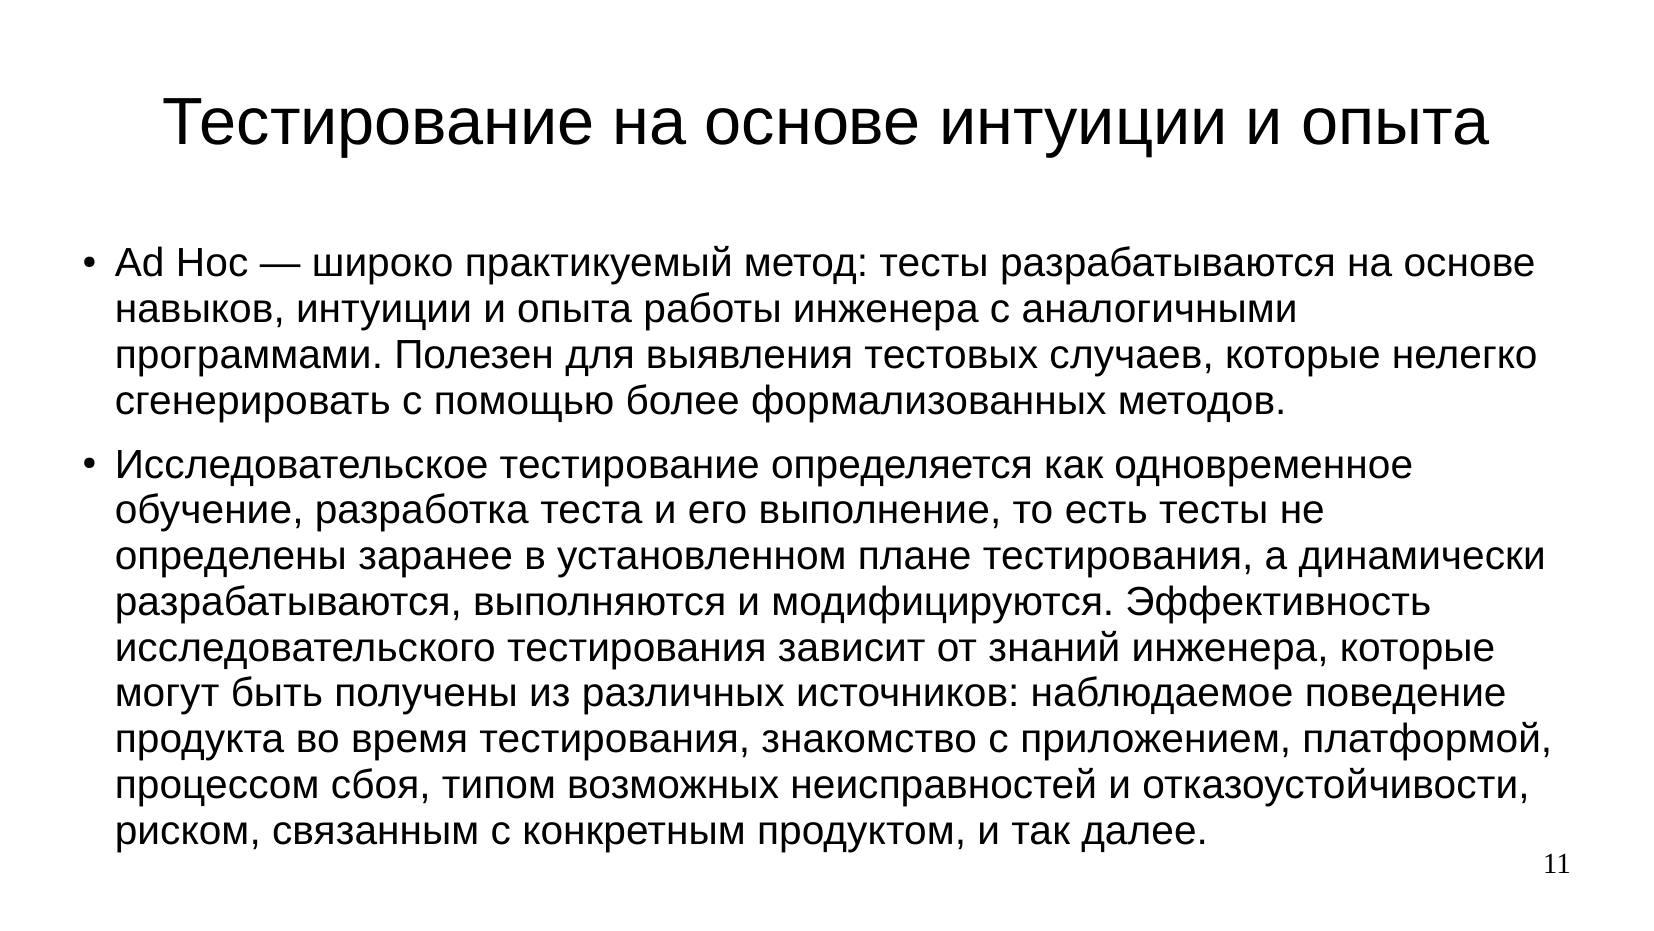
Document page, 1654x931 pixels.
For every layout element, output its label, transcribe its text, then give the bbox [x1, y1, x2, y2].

list Ad Hoc — широко практикуемый метод: тесты разрабатываются на основе навыков, интуиции и опыта работы инженера с аналогичными программами. Полезен для выявления тестовых случаев, которые нелегко сгенерировать с помощью более формализованных методов. Исследовательское тестирование определяется как одновременное обучение, разработка теста и его выполнение, то есть тесты не определены заранее в установленном плане тестирования, а динамически разрабатываются, выполняются и модифицируются. Эффективность исследовательского тестирования зависит от знаний инженера, которые могут быть получены из различных источников: наблюдаемое поведение продукта во время тестирования, знакомство с приложением, платформой, процессом сбоя, типом возможных неисправностей и отказоустойчивости, риском, связанным с конкретным продуктом, и так далее. [71, 239, 1560, 886]
title Тестирование на основе интуиции и опыта [82, 66, 1571, 178]
